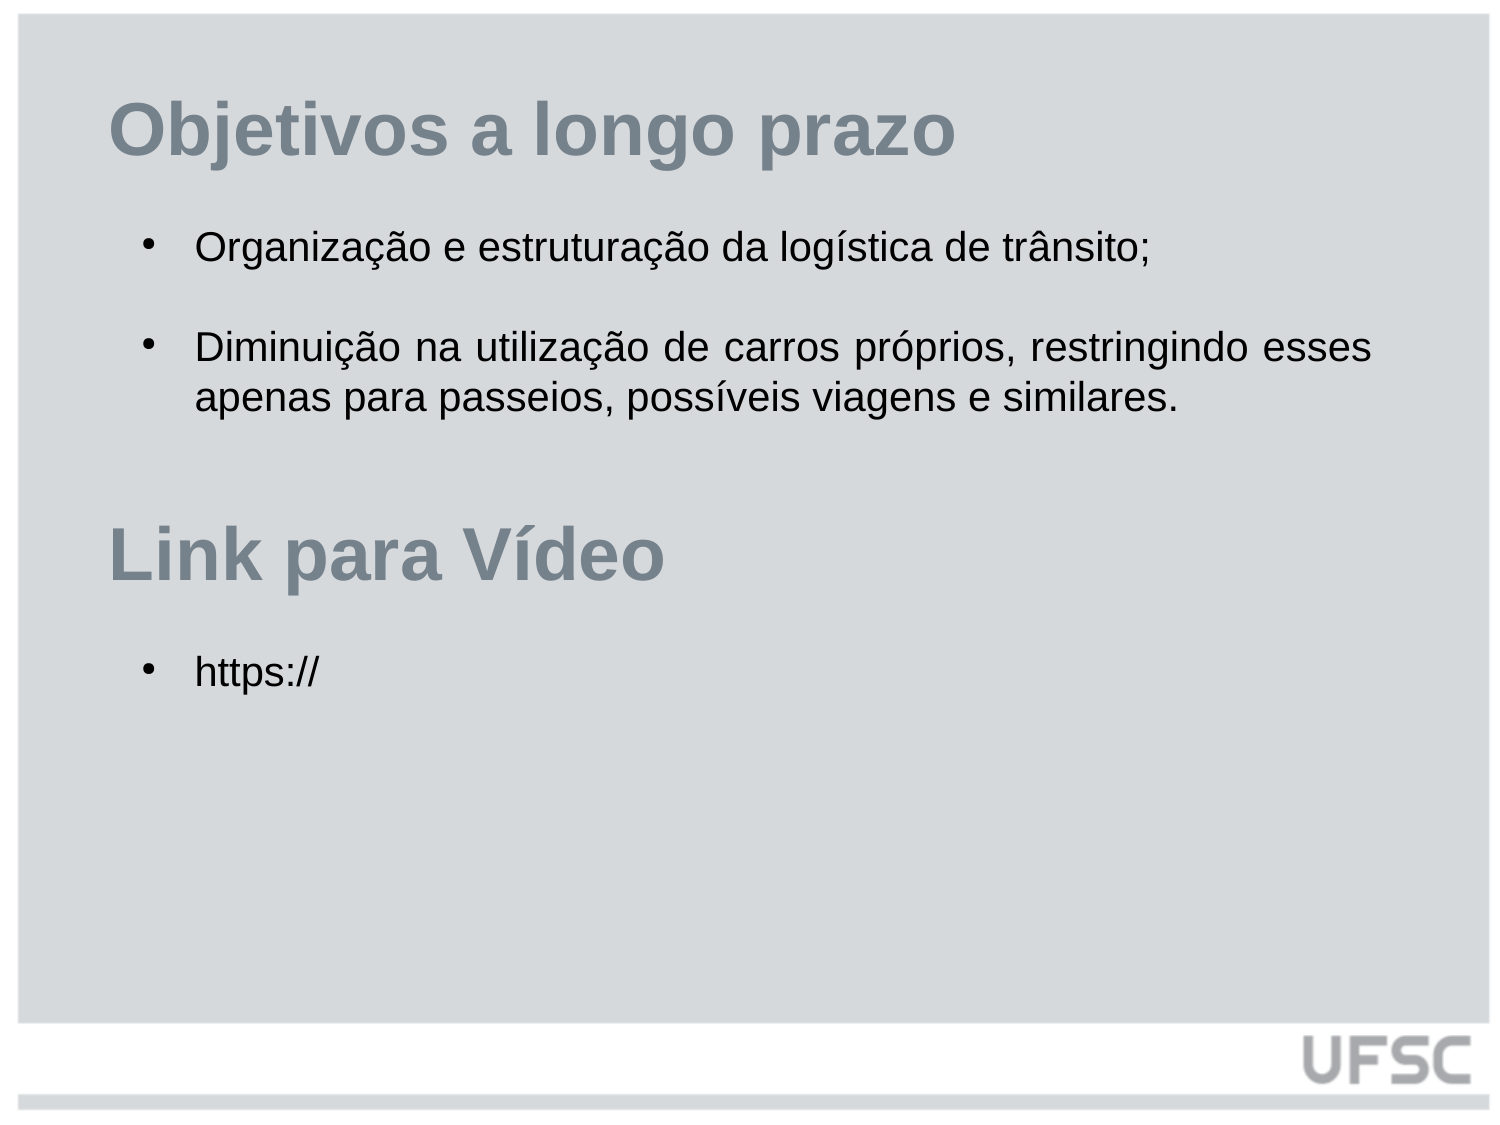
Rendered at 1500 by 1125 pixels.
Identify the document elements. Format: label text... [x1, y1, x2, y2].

title Link para Vídeo [94, 508, 1388, 626]
list https:// [109, 637, 1388, 928]
list Organização e estruturação da logística de trânsito; Diminuição na utilização de carros próprios, restringindo esses apenas para passeios, possíveis viagens e similares. [109, 212, 1388, 502]
title Objetivos a longo prazo [94, 83, 1388, 201]
picture [0, 0, 1500, 1125]
